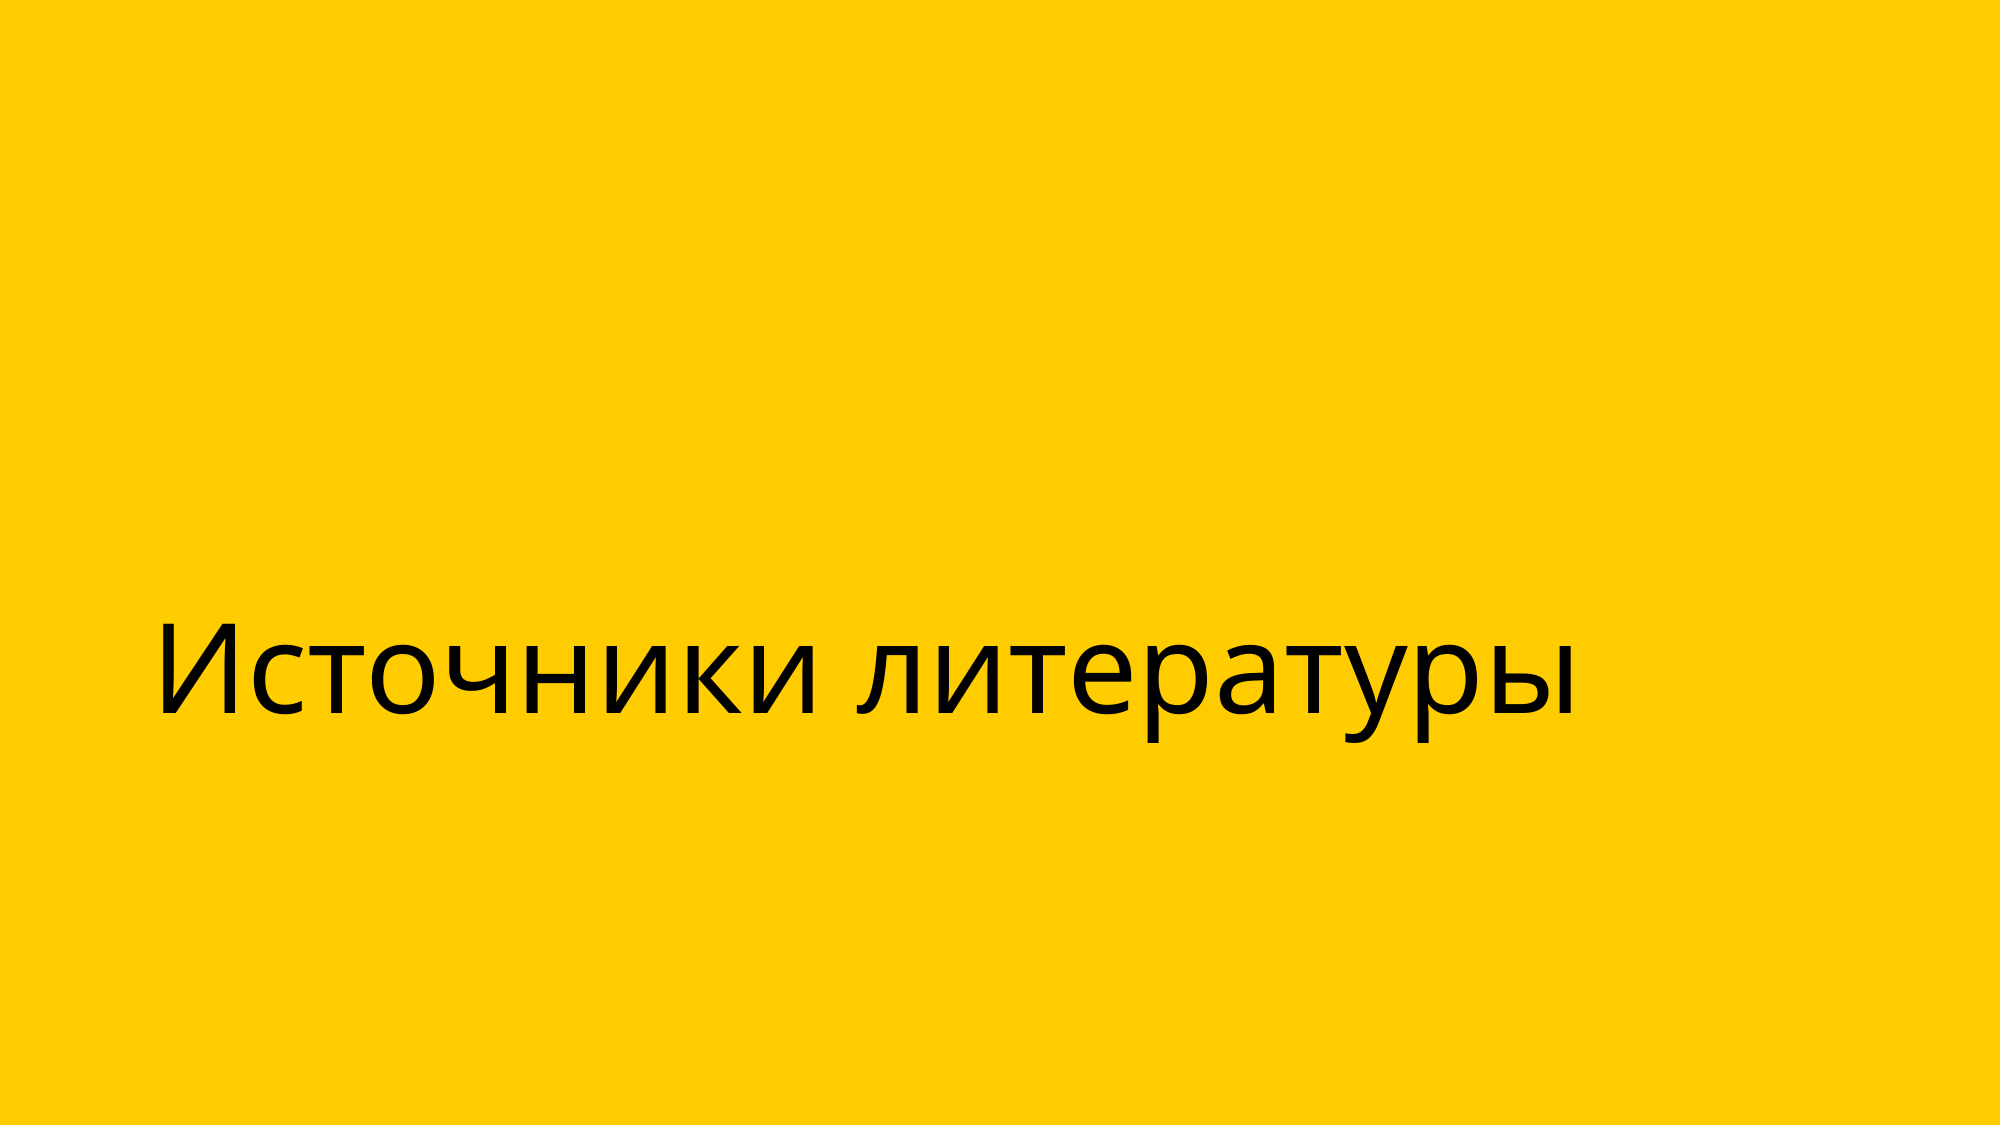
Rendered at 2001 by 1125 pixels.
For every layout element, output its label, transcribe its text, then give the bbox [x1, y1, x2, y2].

title Источники литературы [136, 280, 1862, 749]
